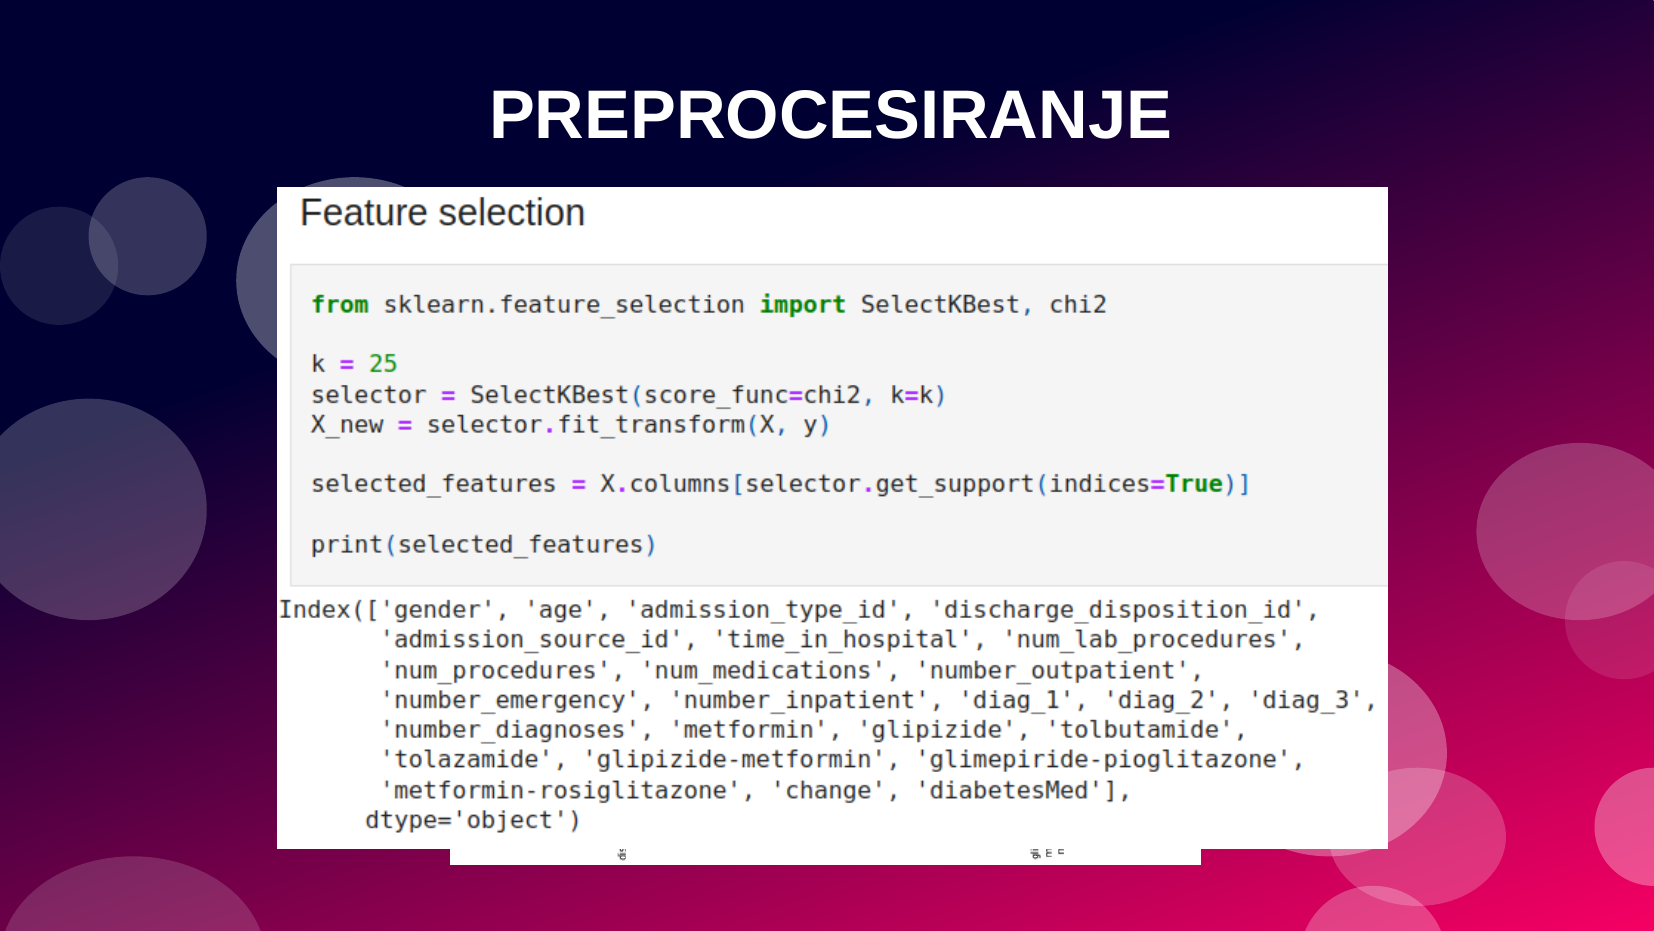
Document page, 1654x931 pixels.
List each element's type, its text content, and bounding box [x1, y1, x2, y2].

picture [277, 187, 1388, 865]
title PREPROCESIRANJE [86, 37, 1576, 193]
